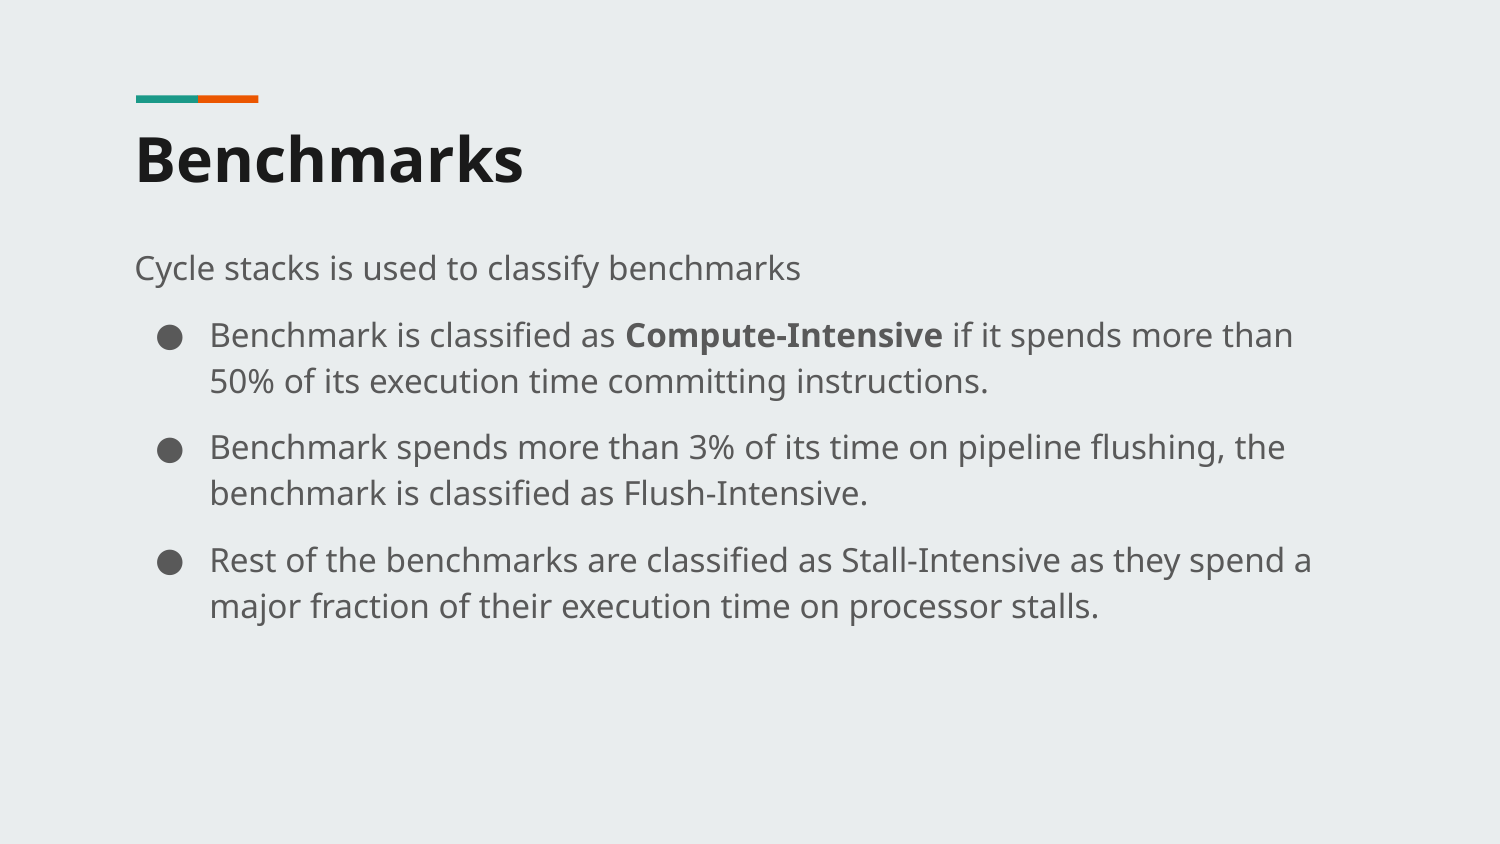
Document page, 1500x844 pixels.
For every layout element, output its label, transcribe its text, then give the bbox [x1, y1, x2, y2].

text_box Cycle stacks is used to classify benchmarks Benchmark is classified as Compute-Intensive if it spends more than 50% of its execution time committing instructions. Benchmark spends more than 3% of its time on pipeline flushing, the benchmark is classified as Flush-Intensive. Rest of the benchmarks are classified as Stall-Intensive as they spend a major fraction of their execution time on processor stalls. [119, 246, 1381, 706]
text_box Benchmarks [119, 104, 1381, 246]
